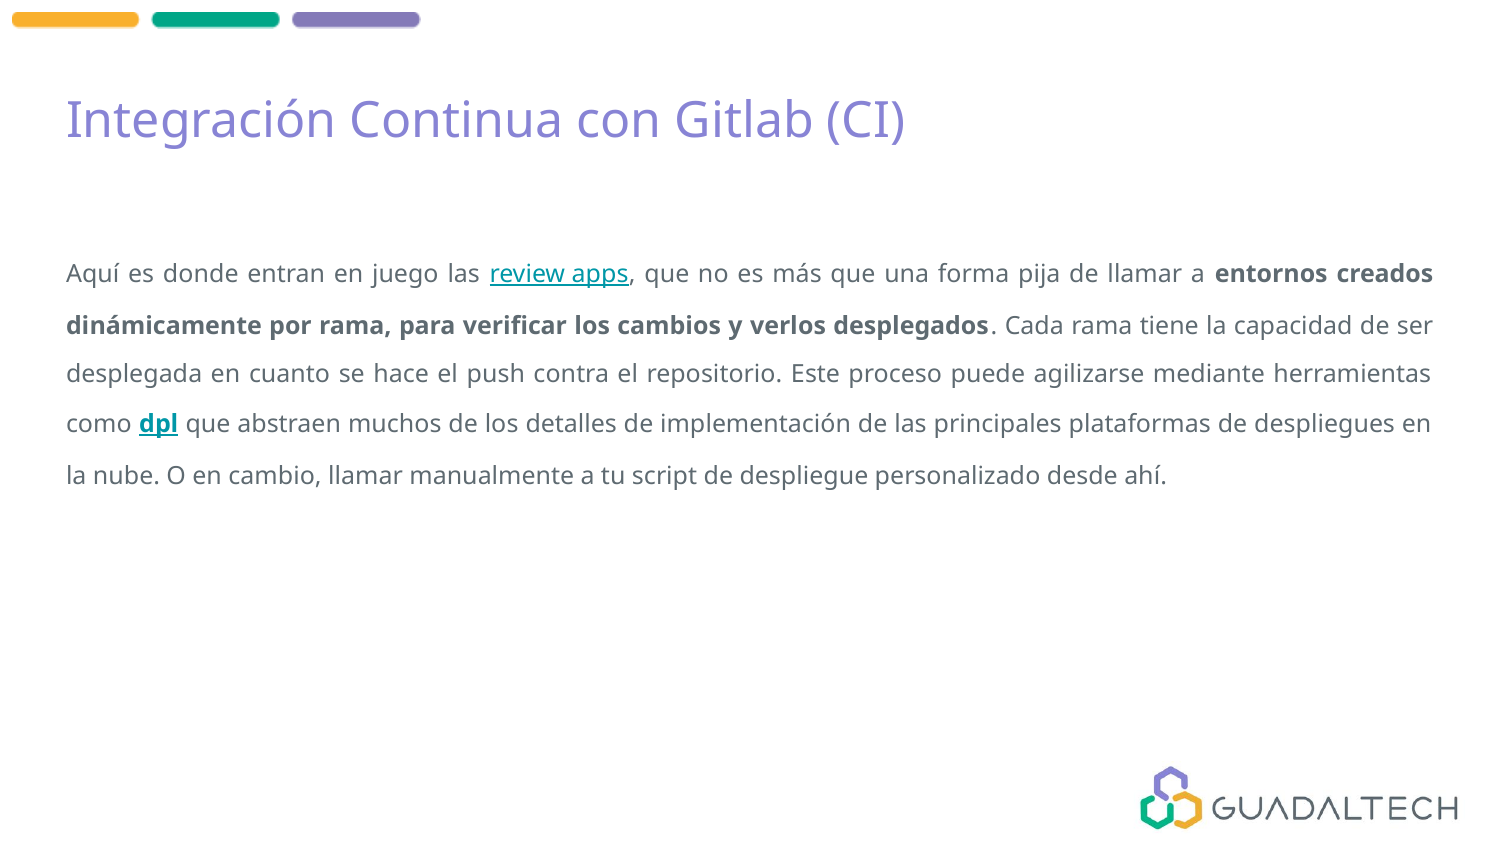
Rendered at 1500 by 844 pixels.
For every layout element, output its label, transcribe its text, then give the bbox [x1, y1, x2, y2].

list Aquí es donde entran en juego las review apps, que no es más que una forma pija de llamar a entornos creados dinámicamente por rama, para verificar los cambios y verlos desplegados. Cada rama tiene la capacidad de ser desplegada en cuanto se hace el push contra el repositorio. Este proceso puede agilizarse mediante herramientas como dpl que abstraen muchos de los detalles de implementación de las principales plataformas de despliegues en la nube. O en cambio, llamar manualmente a tu script de despliegue personalizado desde ahí. [51, 221, 1449, 783]
title Integración Continua con Gitlab (CI) [51, 72, 1449, 167]
picture [12, 12, 421, 29]
picture [1124, 761, 1473, 834]
